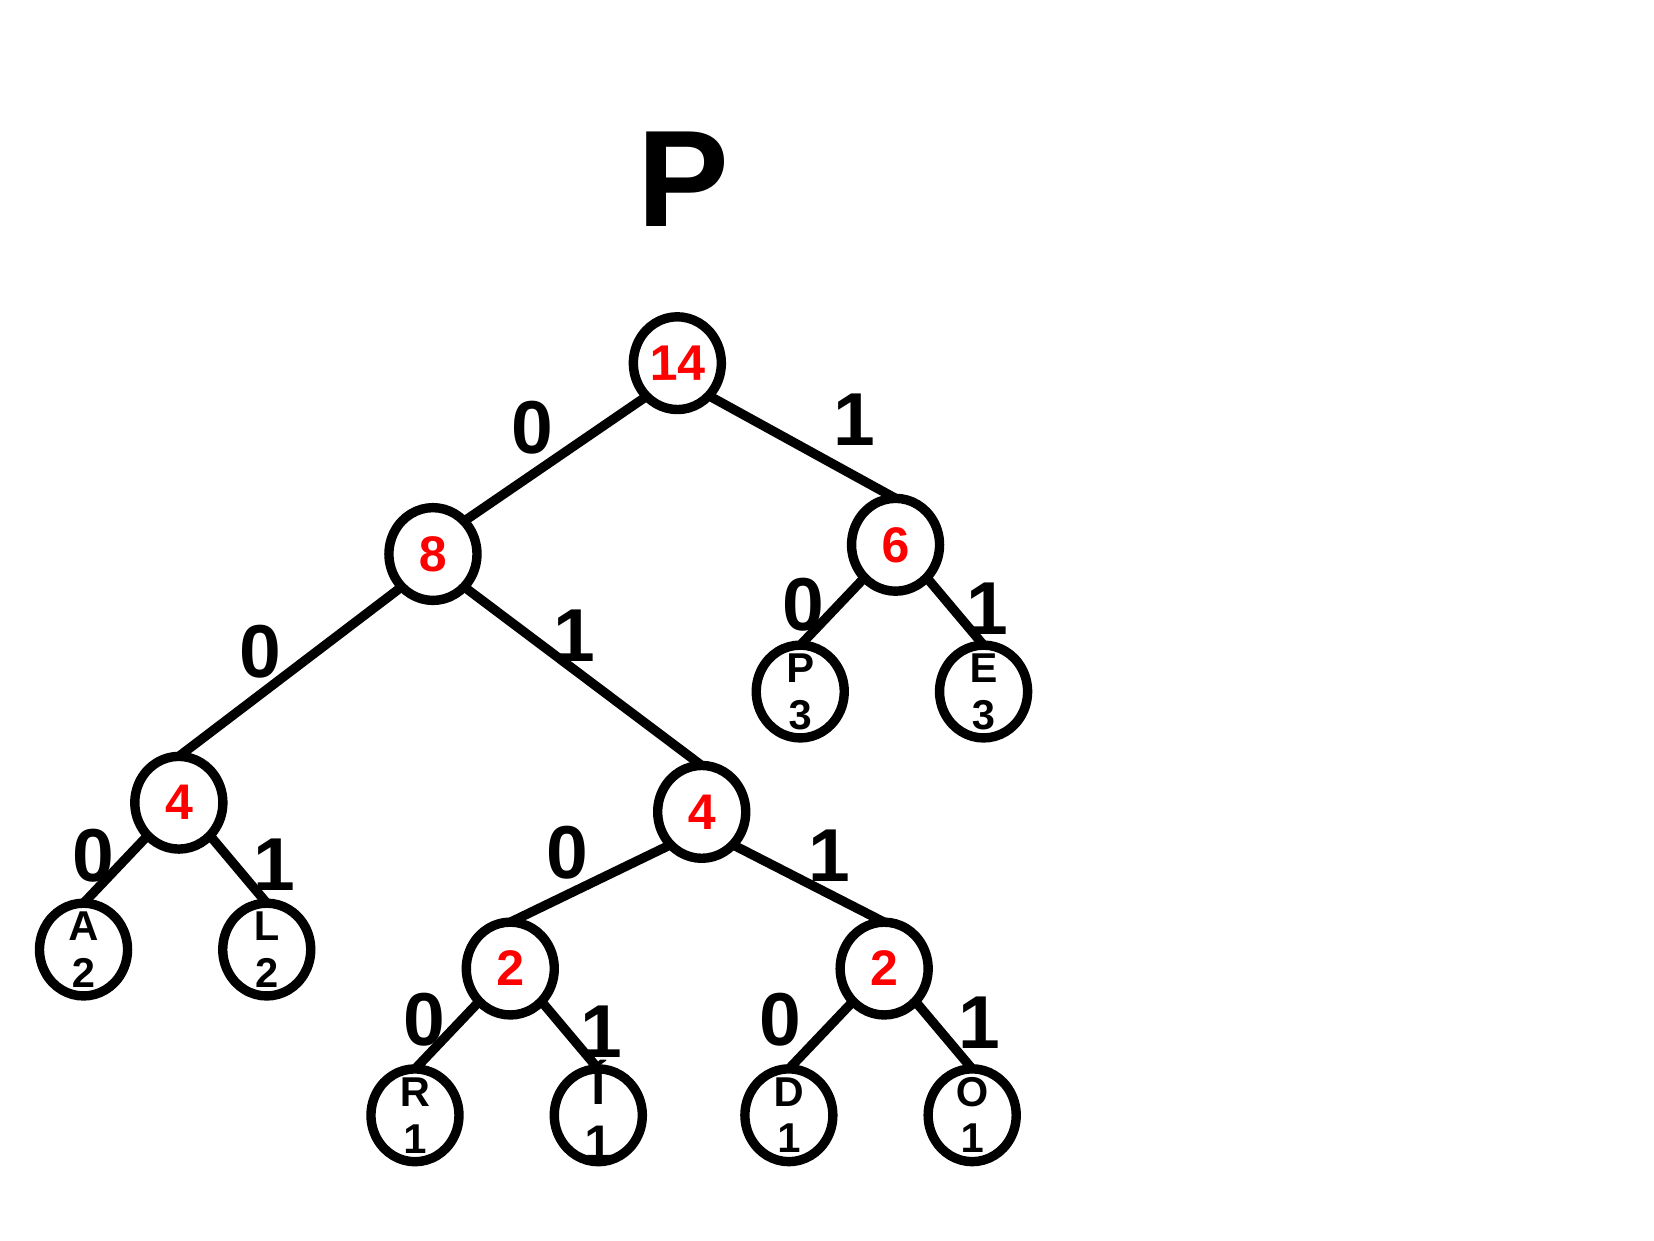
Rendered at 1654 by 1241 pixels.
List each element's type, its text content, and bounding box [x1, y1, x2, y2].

text_box 0 [497, 377, 567, 477]
text_box 4 [657, 765, 746, 859]
text_box P 3 [795, 658, 806, 667]
text_box 0 [767, 555, 838, 654]
text_box 0 [57, 806, 128, 906]
text_box O 1 [928, 1073, 1017, 1162]
text_box 1 [539, 585, 609, 685]
text_box 1 [793, 805, 864, 905]
text_box E 3 [939, 659, 1028, 738]
text_box 2 [466, 922, 555, 1015]
text_box 8 [388, 507, 477, 601]
text_box L 2 [222, 914, 311, 996]
text_box 1 [819, 370, 889, 470]
text_box P 3 [756, 654, 845, 738]
text_box 0 [224, 602, 295, 702]
text_box 0 [744, 970, 815, 1069]
text_box Í 1 [554, 1082, 643, 1162]
text_box 1 [952, 559, 1023, 659]
text_box 4 [134, 756, 223, 850]
text_box 1 [565, 982, 636, 1082]
text_box 0 [389, 970, 459, 1069]
text_box P [622, 94, 745, 264]
text_box R 1 [370, 1069, 459, 1162]
text_box 1 [943, 973, 1014, 1073]
text_box 6 [851, 498, 940, 592]
text_box 2 [840, 922, 929, 1015]
text_box 0 [531, 803, 602, 902]
text_box A 2 [39, 906, 128, 996]
text_box 14 [633, 316, 722, 410]
text_box D 1 [744, 1069, 833, 1162]
text_box 1 [238, 815, 309, 914]
